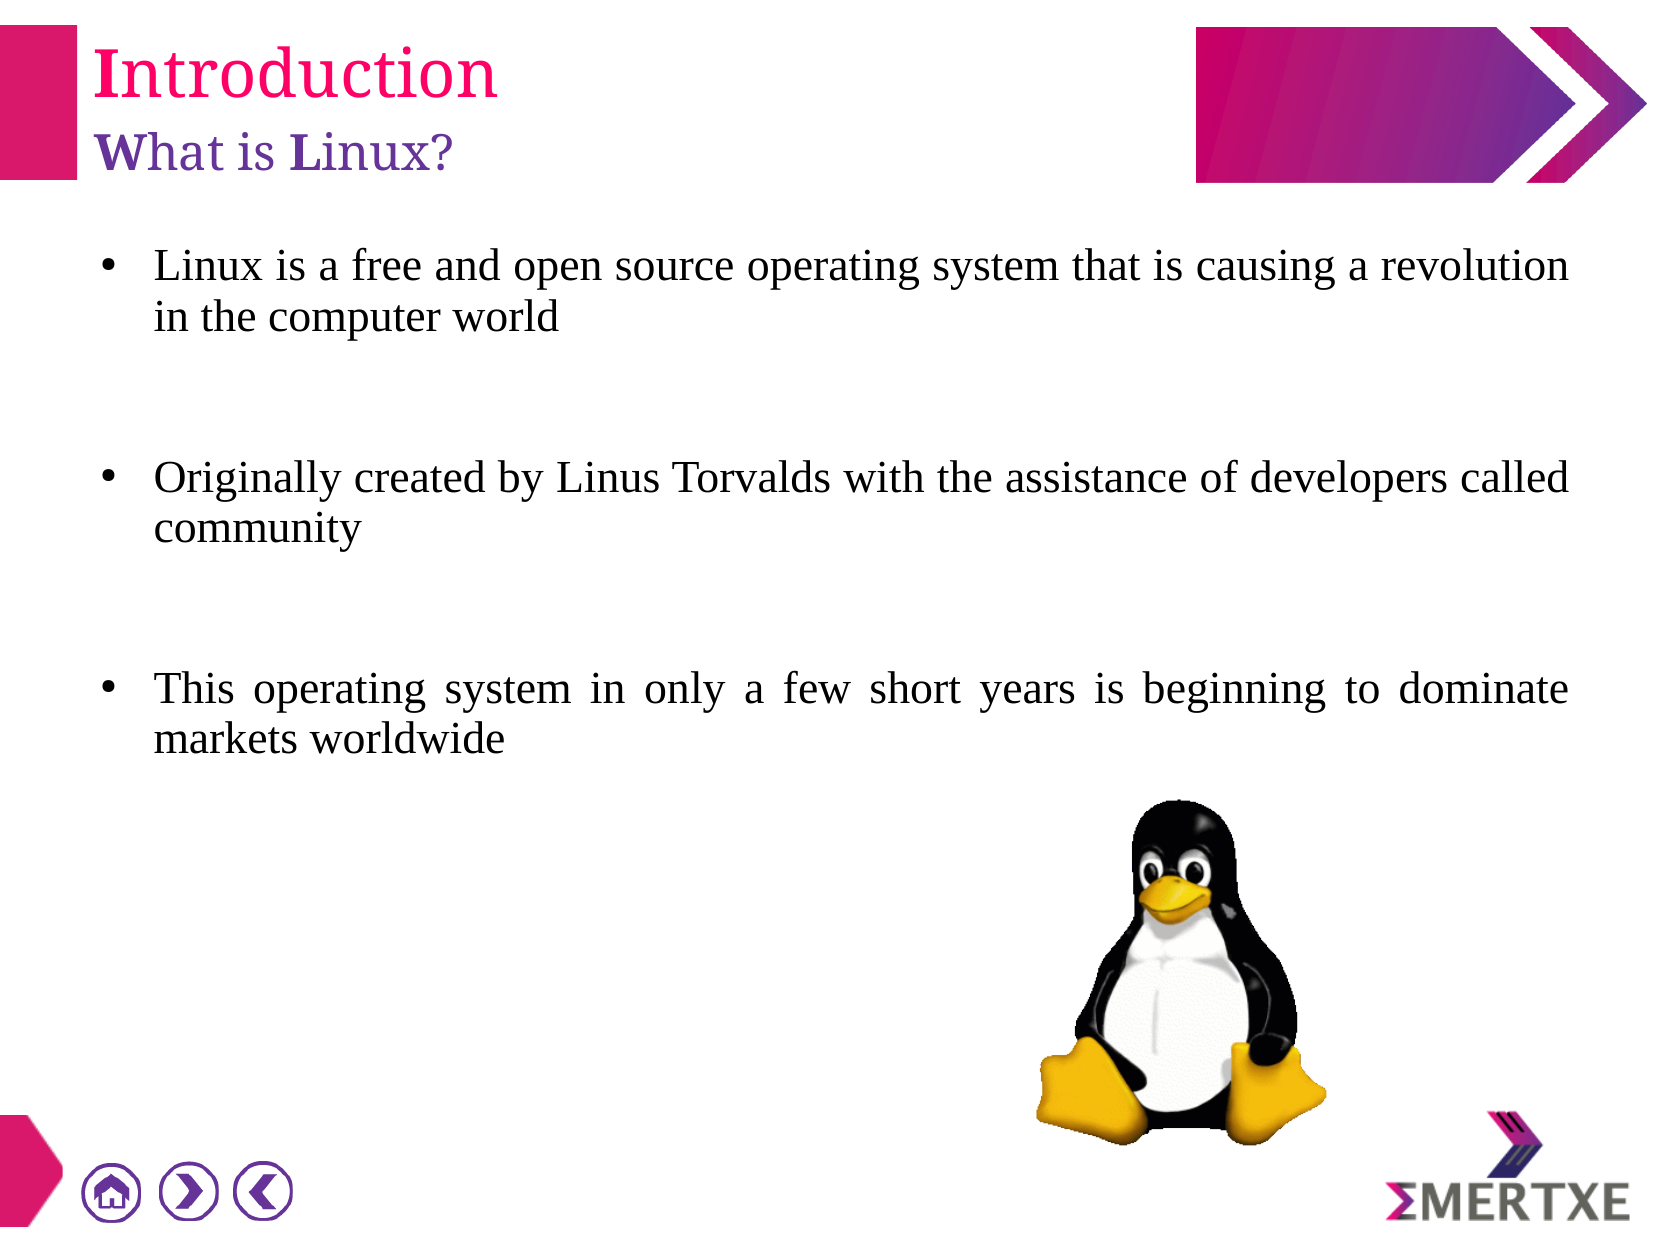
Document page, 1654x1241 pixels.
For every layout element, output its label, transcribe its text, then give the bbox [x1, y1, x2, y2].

picture [1027, 790, 1336, 1156]
picture [1571, 27, 1647, 183]
picture [233, 1161, 293, 1221]
picture [81, 1163, 141, 1223]
picture [1385, 1107, 1631, 1221]
picture [159, 1161, 219, 1221]
title Introduction What is Linux? [93, 2, 1571, 210]
list Linux is a free and open source operating system that is causing a revolution in the computer world Originally created by Linus Torvalds with the assistance of developers called community This operating system in only a few short years is beginning to dominate markets worldwide [82, 240, 1571, 1081]
